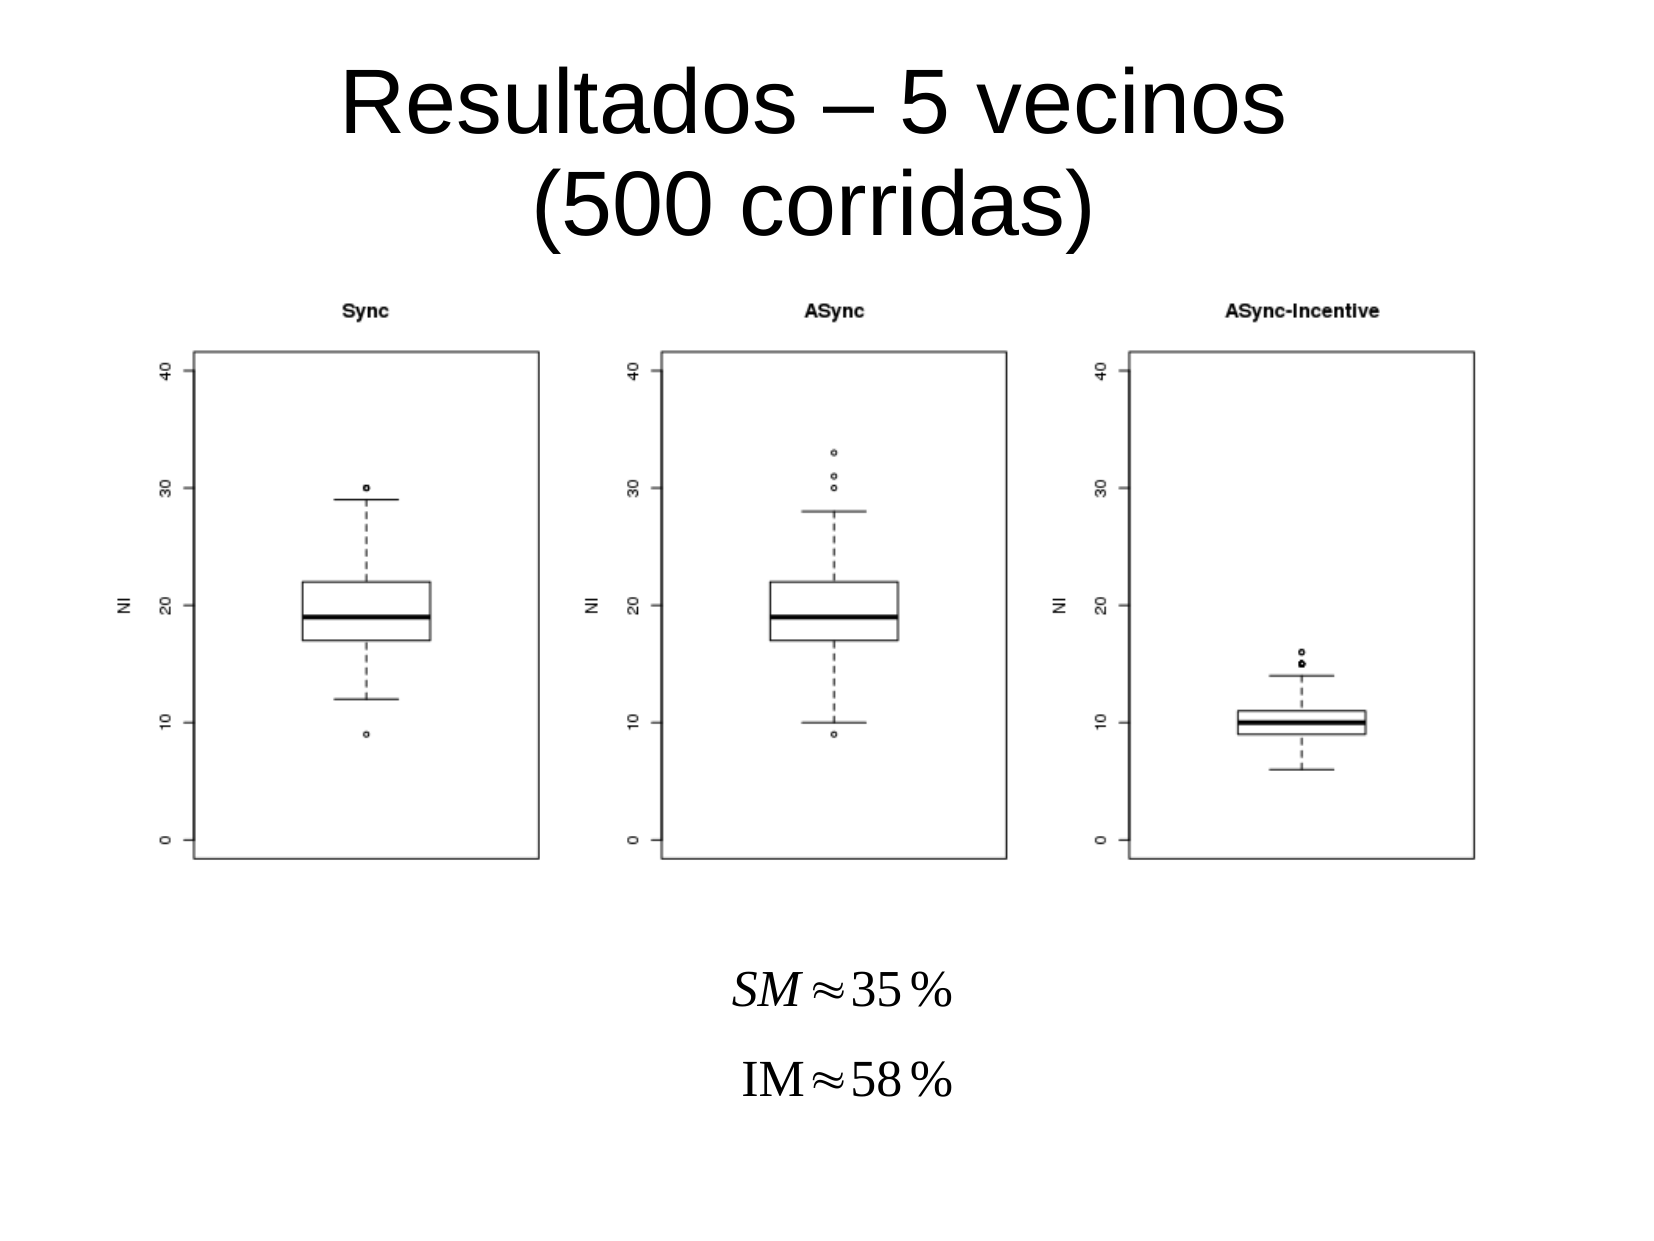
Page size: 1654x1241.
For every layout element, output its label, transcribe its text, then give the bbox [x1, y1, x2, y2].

title Resultados – 5 vecinos (500 corridas) [82, 49, 1571, 257]
chart [724, 960, 961, 1018]
chart [735, 1050, 960, 1108]
picture [113, 271, 1516, 961]
